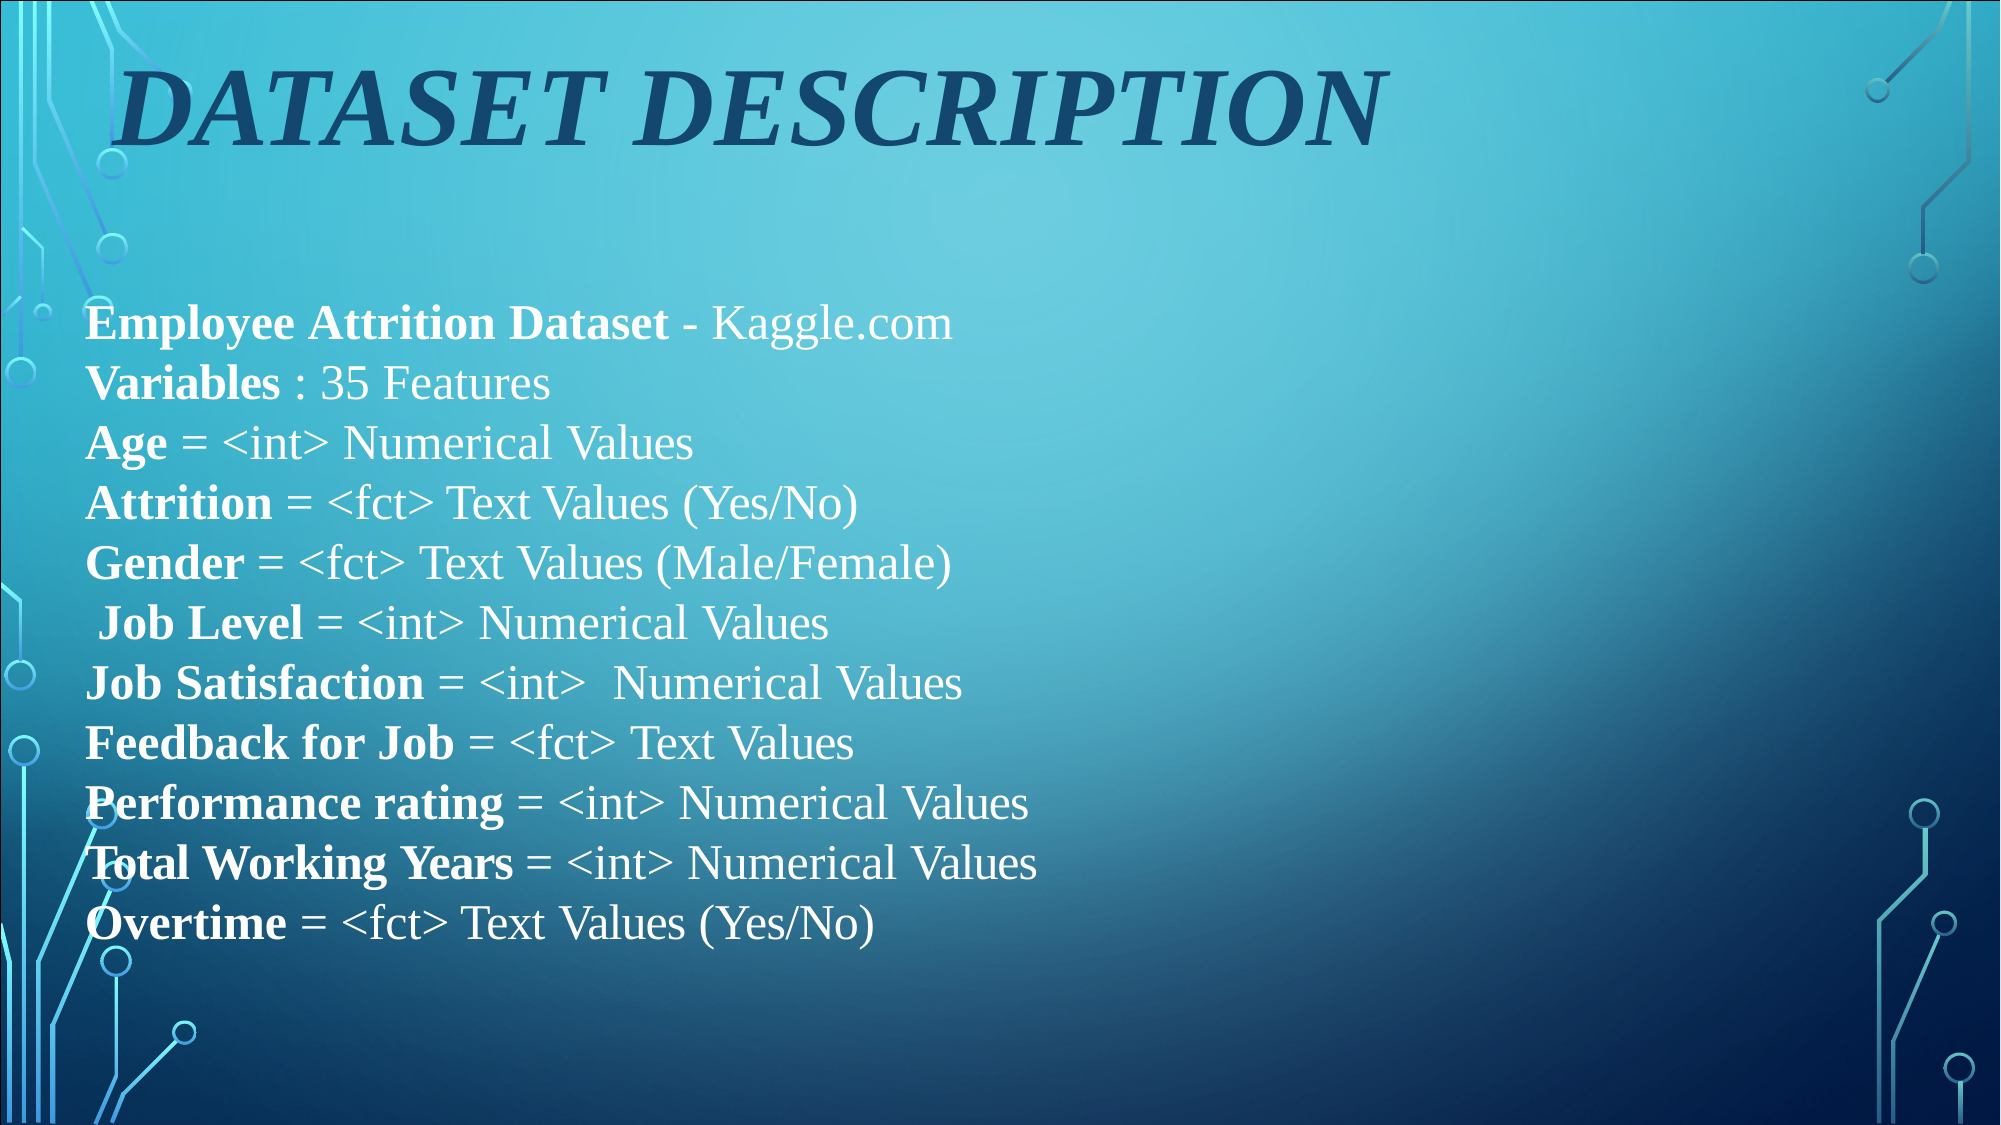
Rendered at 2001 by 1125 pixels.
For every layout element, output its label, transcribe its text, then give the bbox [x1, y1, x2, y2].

text_box Employee Attrition Dataset - Kaggle.com Variables : 35 Features Age = <int> Numerical Values Attrition = <fct> Text Values (Yes/No) Gender = <fct> Text Values (Male/Female) Job Level = <int> Numerical Values Job Satisfaction = <int> Numerical Values Feedback for Job = <fct> Text Values Performance rating = <int> Numerical Values Total Working Years = <int> Numerical Values Overtime = <fct> Text Values (Yes/No) [82, 287, 1058, 952]
title Dataset Description [110, 30, 1679, 169]
